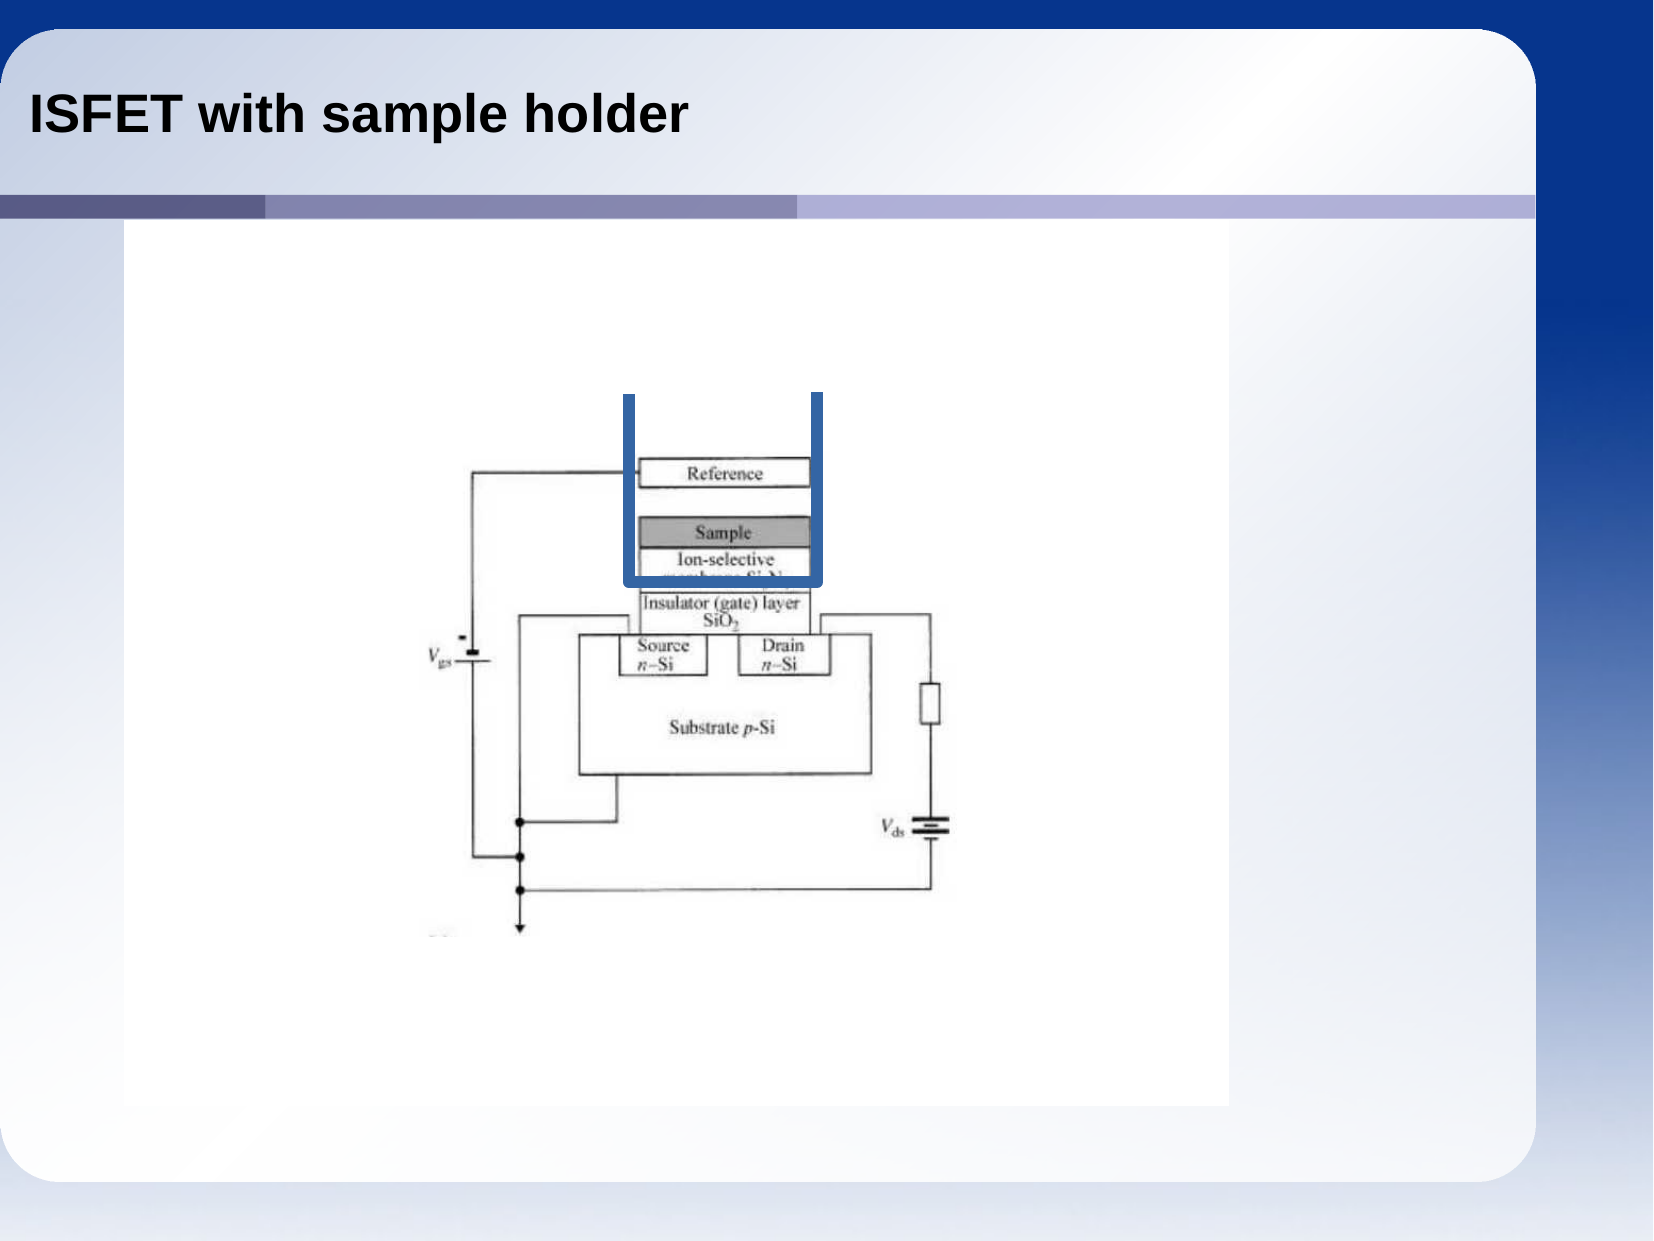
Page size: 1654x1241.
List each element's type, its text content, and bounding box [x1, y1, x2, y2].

picture [0, 0, 1654, 1241]
title ISFET with sample holder [29, 49, 1506, 178]
chart [123, 220, 1230, 1107]
